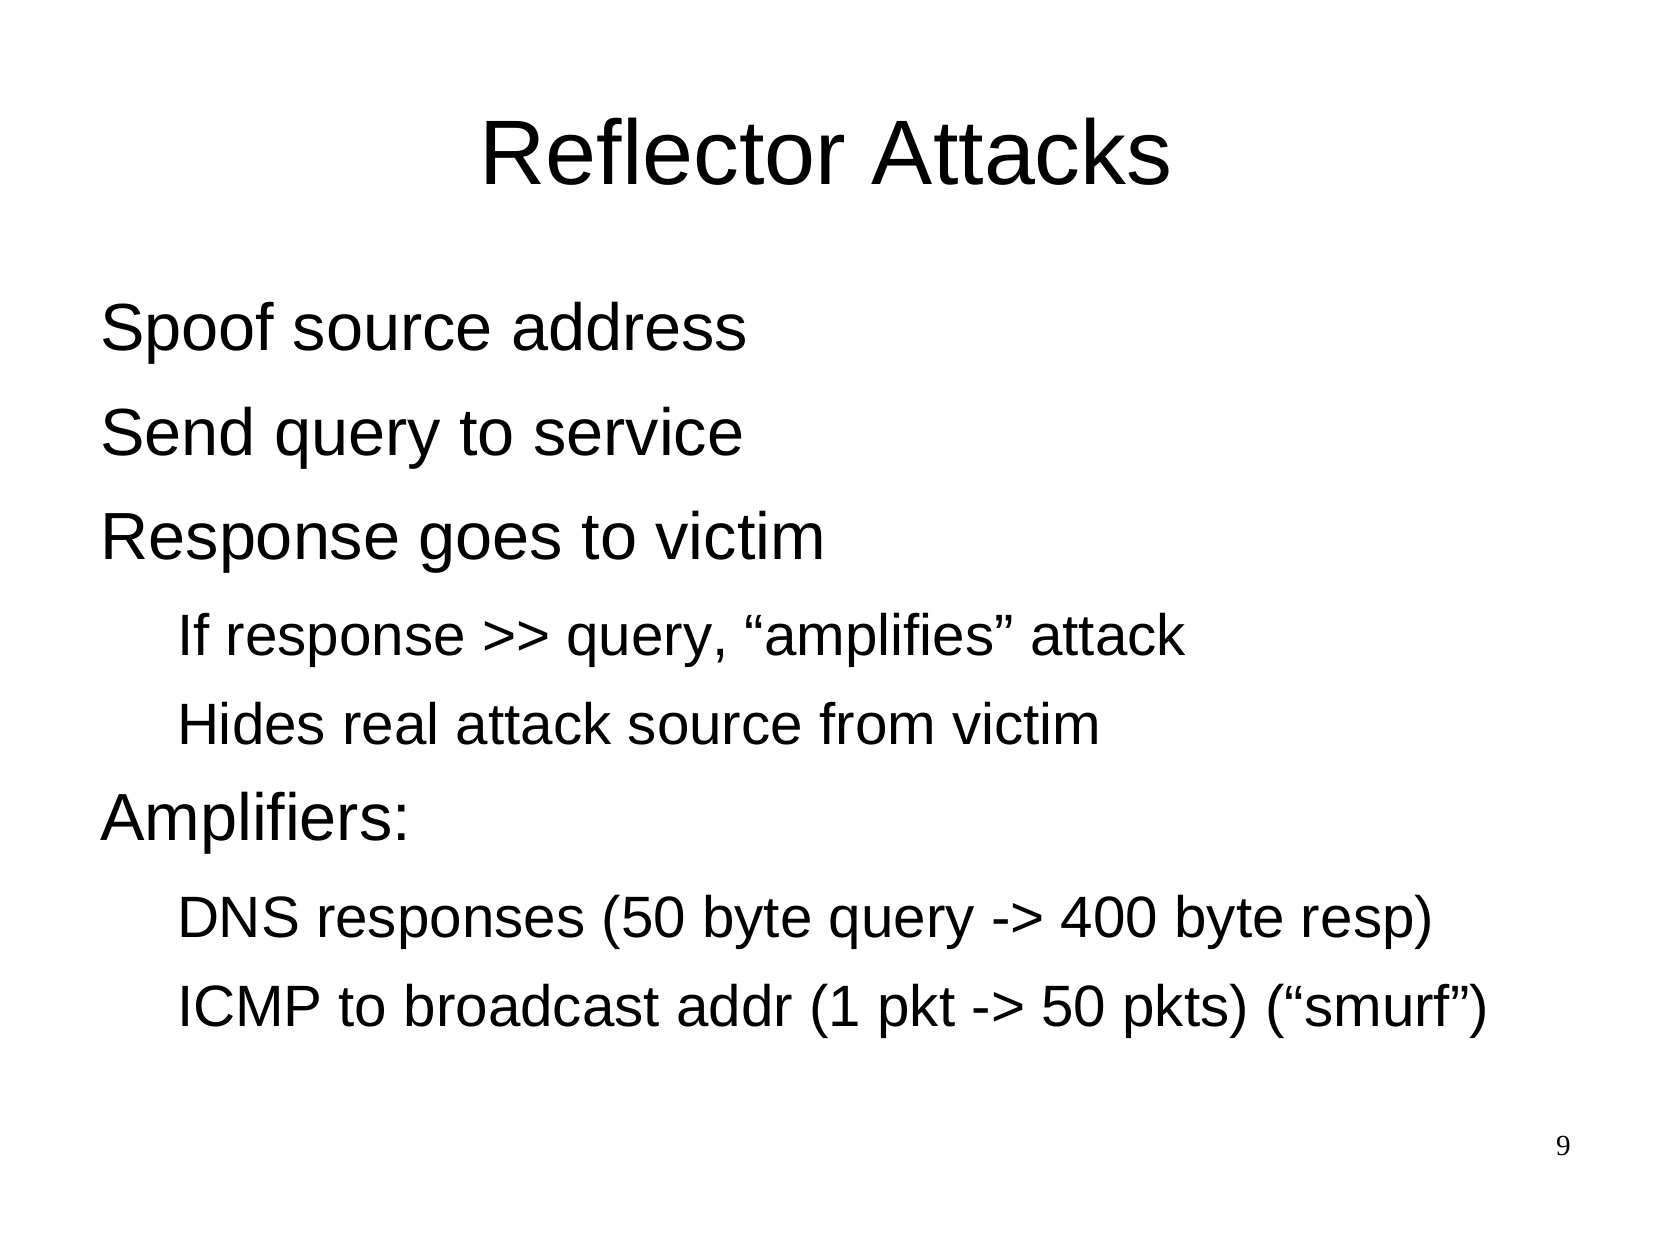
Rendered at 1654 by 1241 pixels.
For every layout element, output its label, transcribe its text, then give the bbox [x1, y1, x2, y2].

list Spoof source address Send query to service Response goes to victim If response >> query, “amplifies” attack Hides real attack source from victim Amplifiers: DNS responses (50 byte query -> 400 byte resp) ICMP to broadcast addr (1 pkt -> 50 pkts) (“smurf”) [82, 290, 1571, 1100]
title Reflector Attacks [82, 56, 1571, 250]
